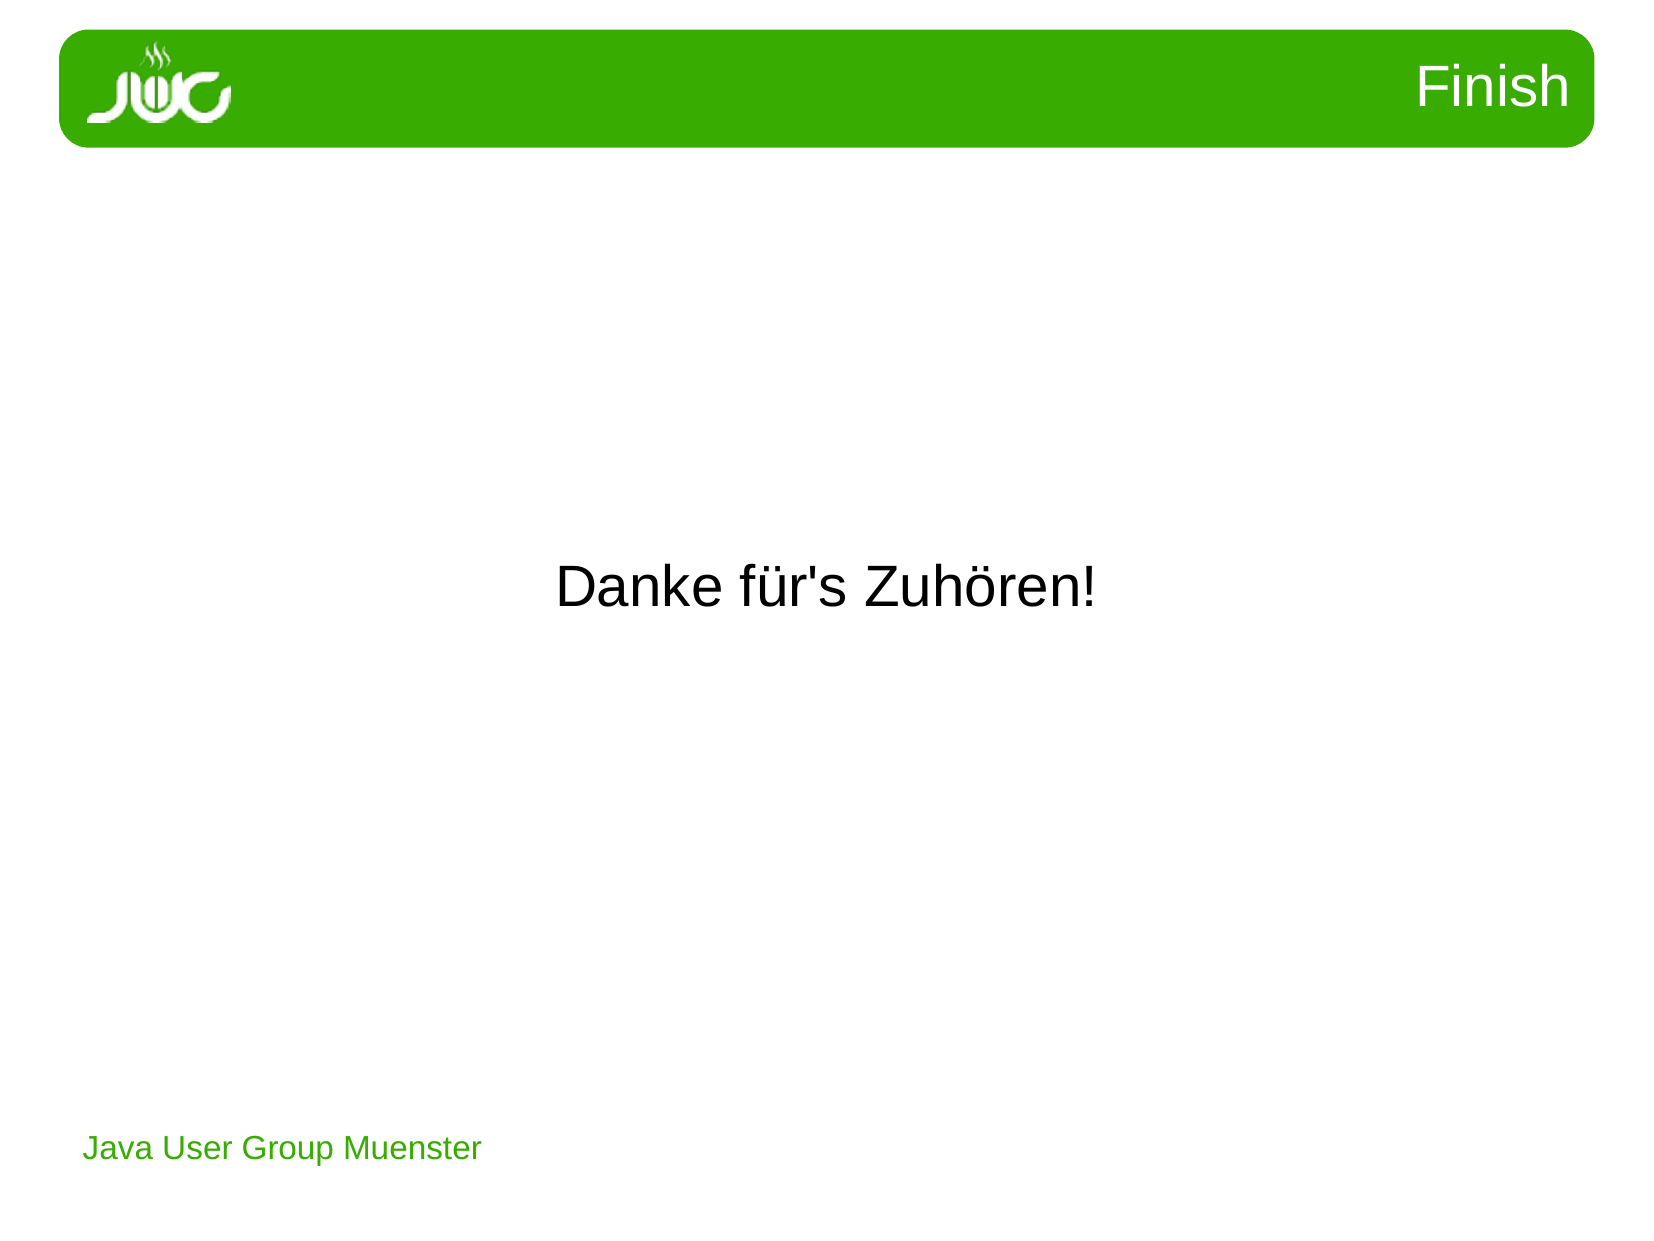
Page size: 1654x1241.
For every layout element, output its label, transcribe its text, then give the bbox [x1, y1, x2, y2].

list Danke für's Zuhören! [82, 177, 1571, 996]
title Finish [265, 37, 1571, 136]
picture [87, 41, 231, 123]
